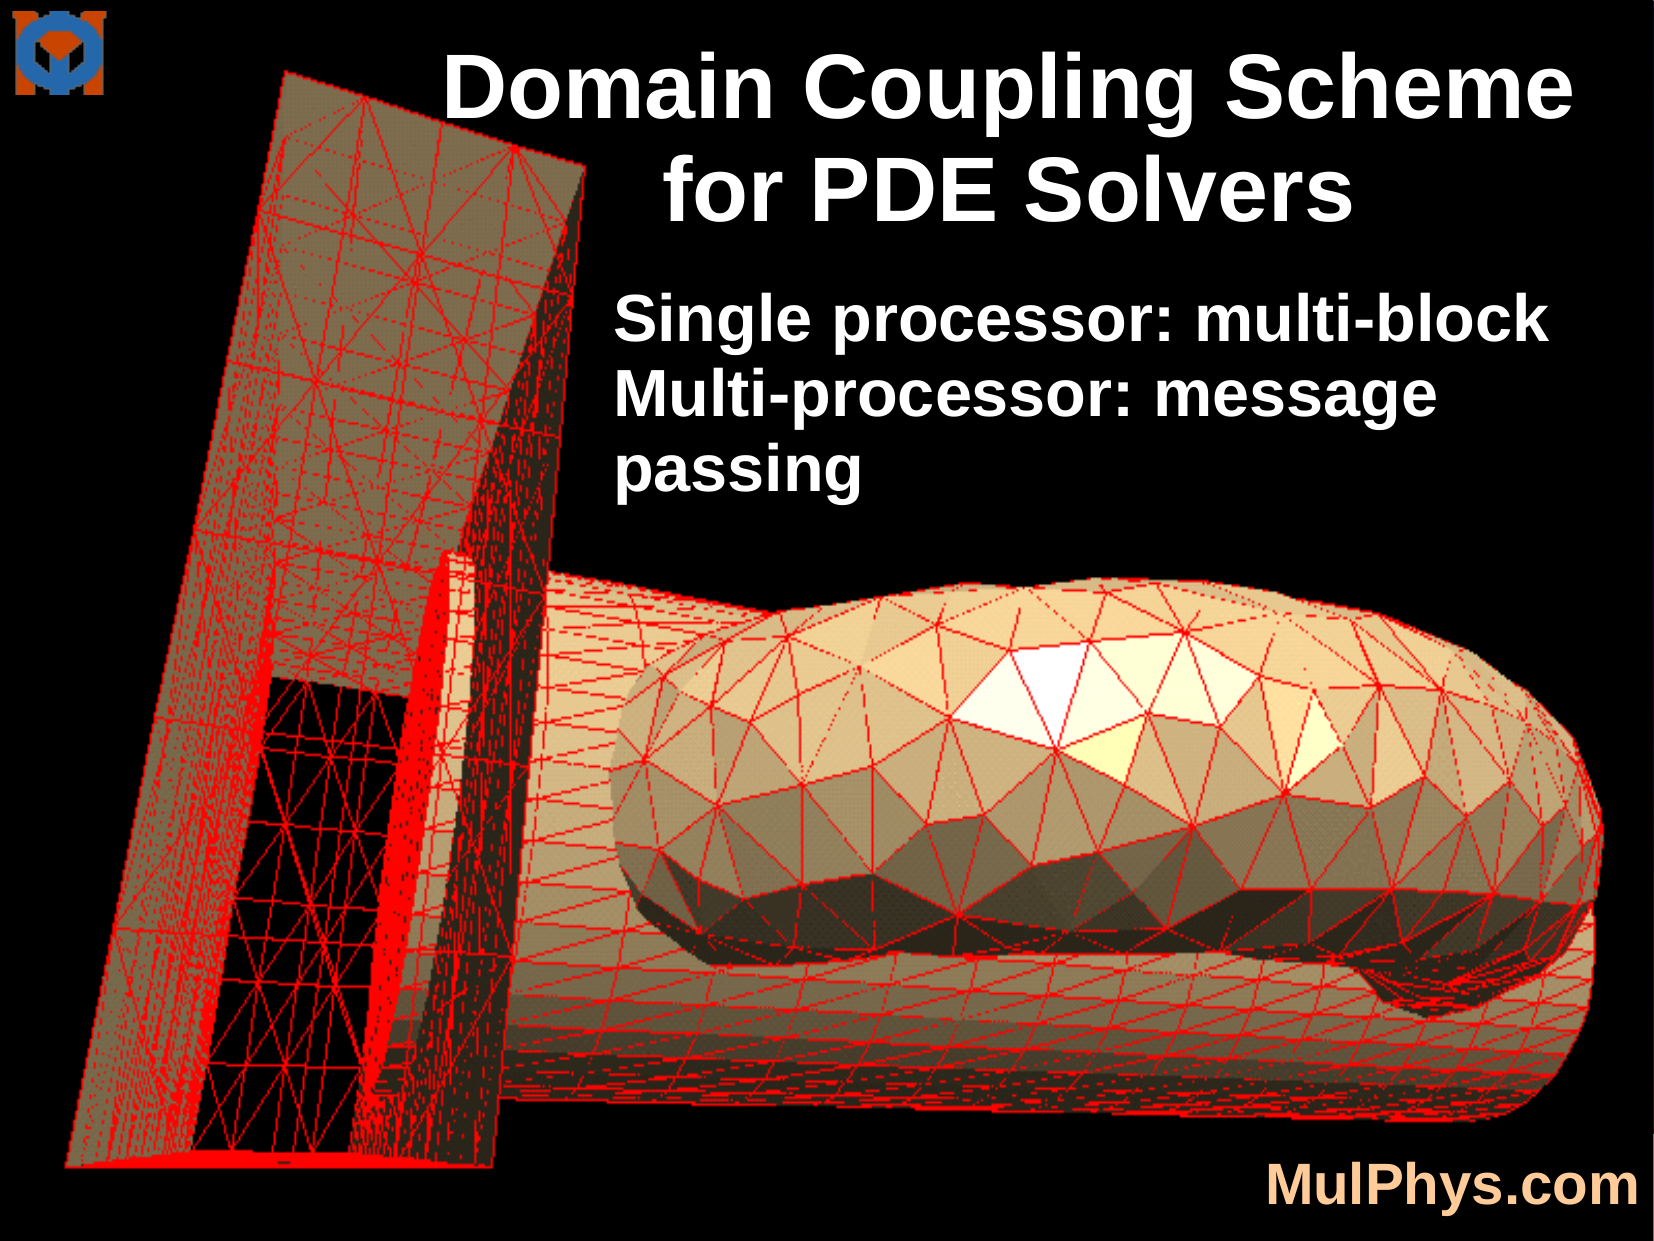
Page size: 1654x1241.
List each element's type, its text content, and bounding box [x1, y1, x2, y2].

text_box MulPhys.com [1264, 1152, 1641, 1228]
picture [0, 0, 1654, 1241]
title Domain Coupling Scheme for PDE Solvers [369, 20, 1650, 257]
text_box Single processor: multi-block Multi-processor: message passing [613, 281, 1636, 540]
